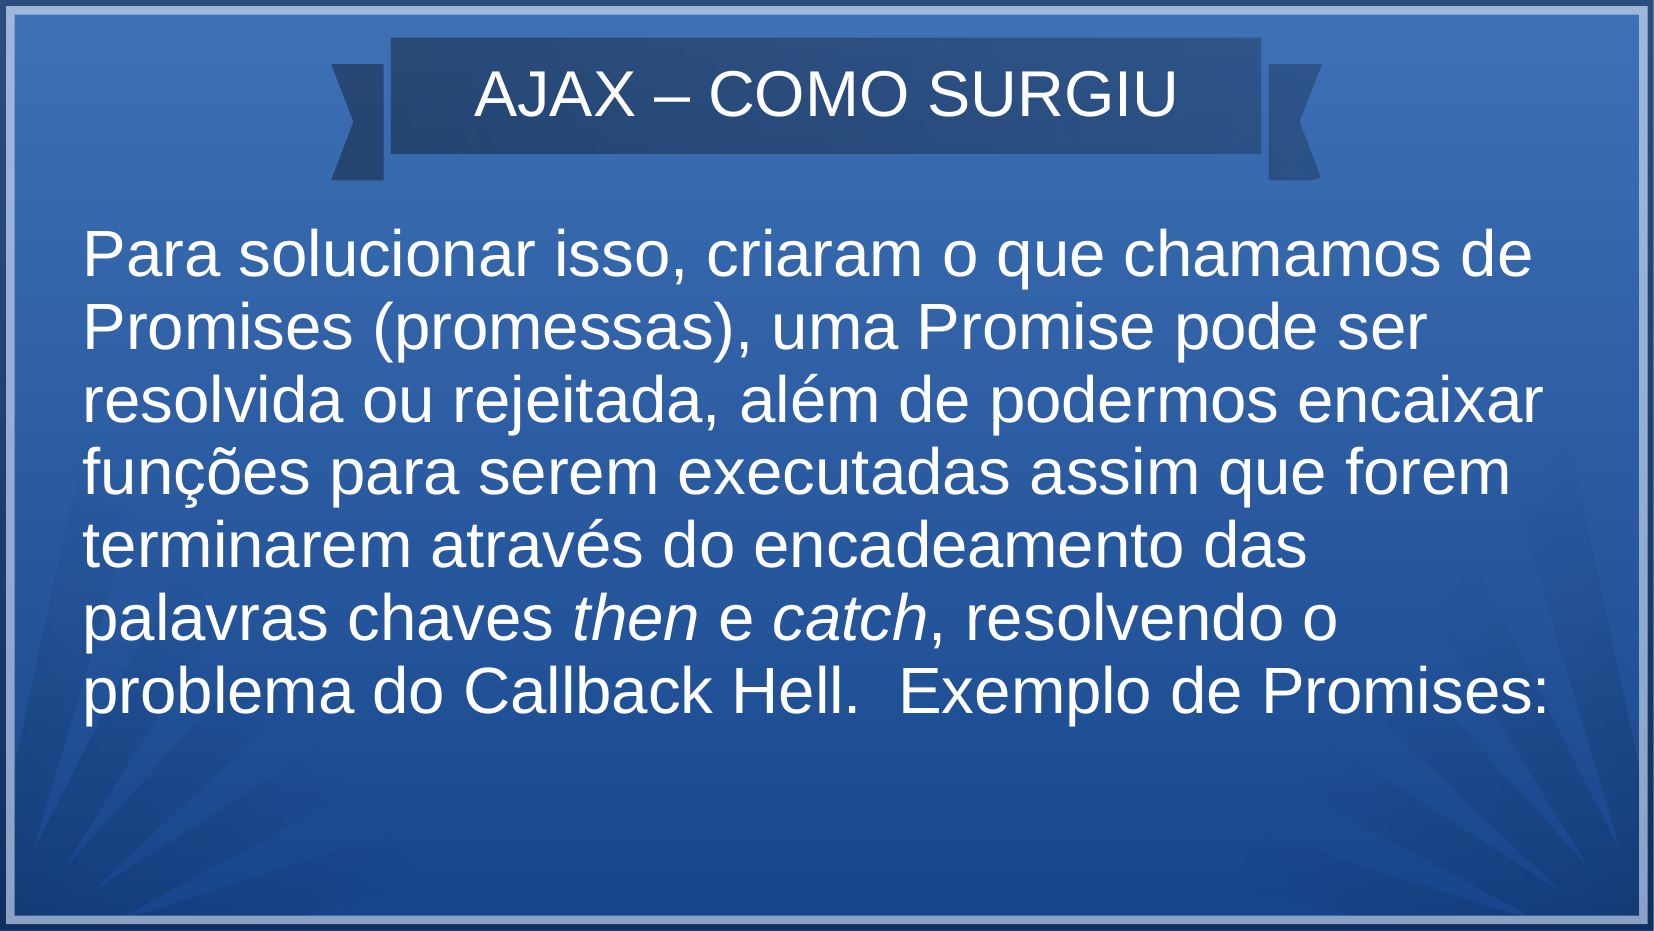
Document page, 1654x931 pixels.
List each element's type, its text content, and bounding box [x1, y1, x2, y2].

list Para solucionar isso, criaram o que chamamos de Promises (promessas), uma Promise pode ser resolvida ou rejeitada, além de podermos encaixar funções para serem executadas assim que forem terminarem através do encadeamento das palavras chaves then e catch, resolvendo o problema do Callback Hell. Exemplo de Promises: [82, 217, 1571, 758]
title AJAX – COMO SURGIU [389, 35, 1264, 154]
